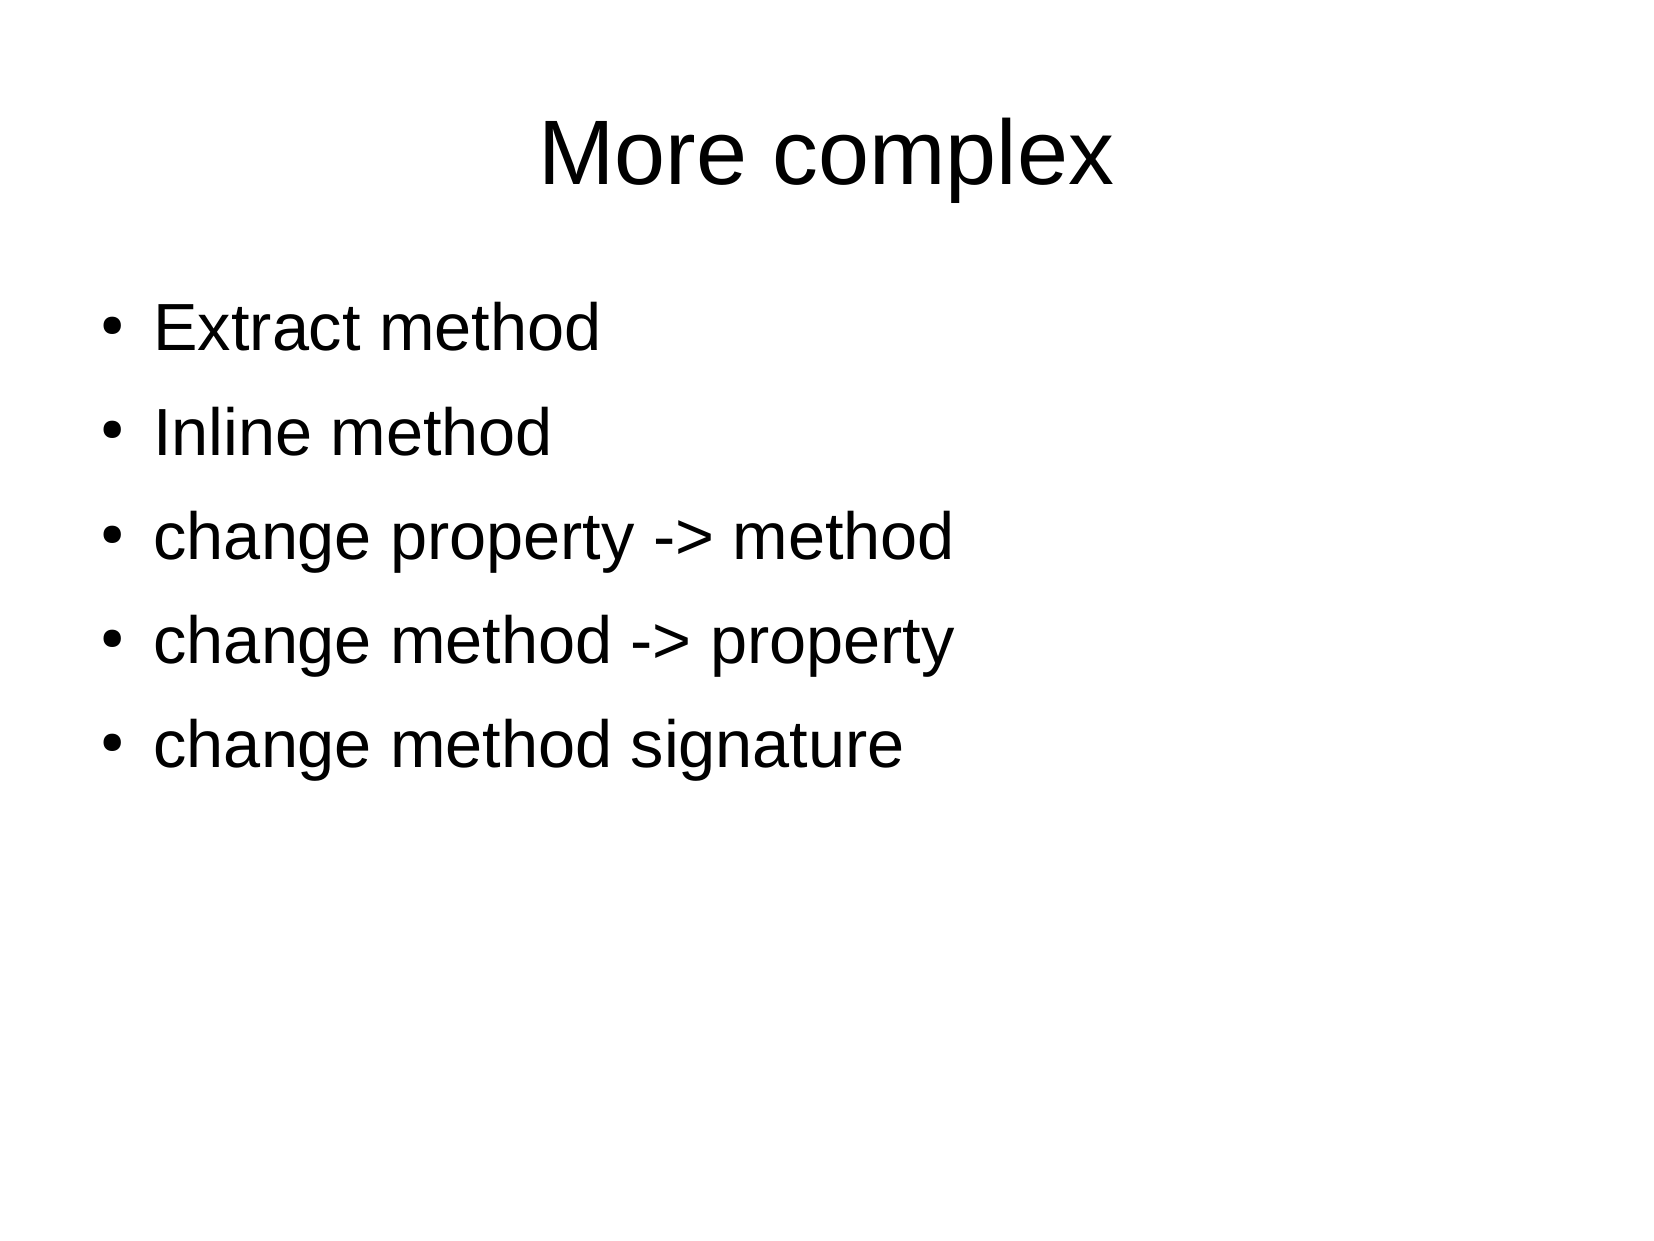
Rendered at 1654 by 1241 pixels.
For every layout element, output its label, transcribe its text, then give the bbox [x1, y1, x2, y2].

title More complex [82, 49, 1571, 257]
list Extract method Inline method change property -> method change method -> property change method signature [82, 290, 1571, 1109]
